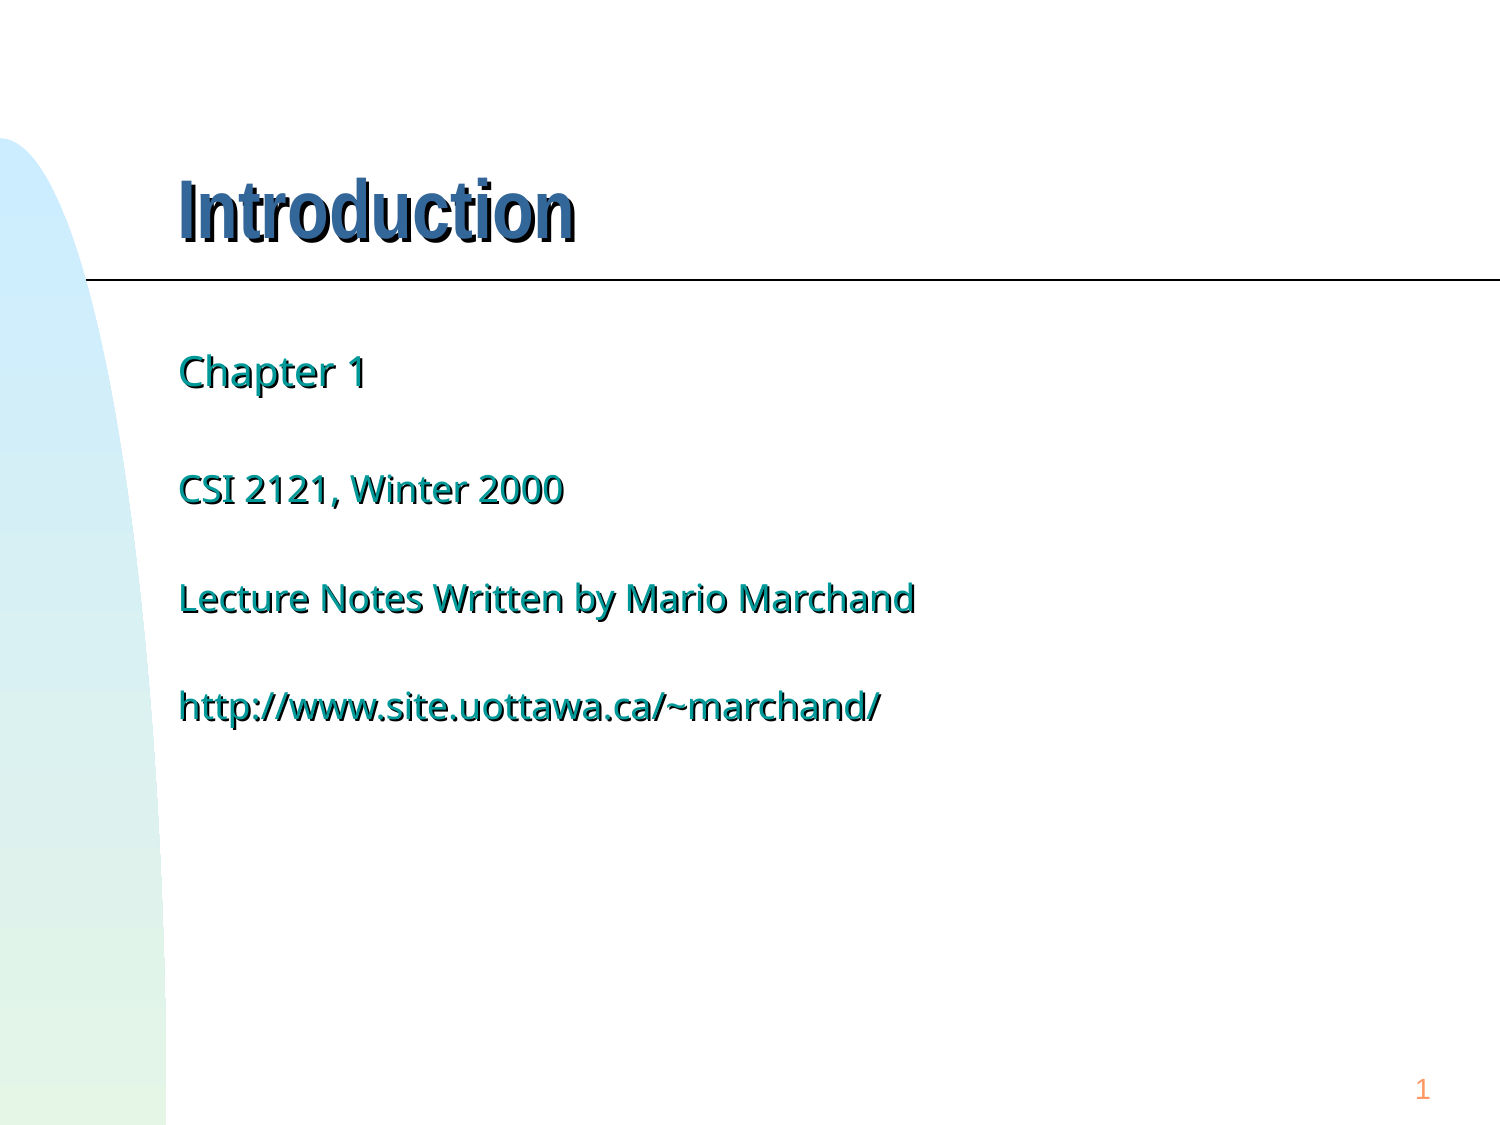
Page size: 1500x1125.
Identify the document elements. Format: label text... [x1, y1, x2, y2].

subtitle Chapter 1 CSI 2121, Winter 2000 Lecture Notes Written by Mario Marchand http://www.site.uottawa.ca/~marchand/ [162, 337, 1450, 938]
title Introduction [162, 62, 1450, 263]
